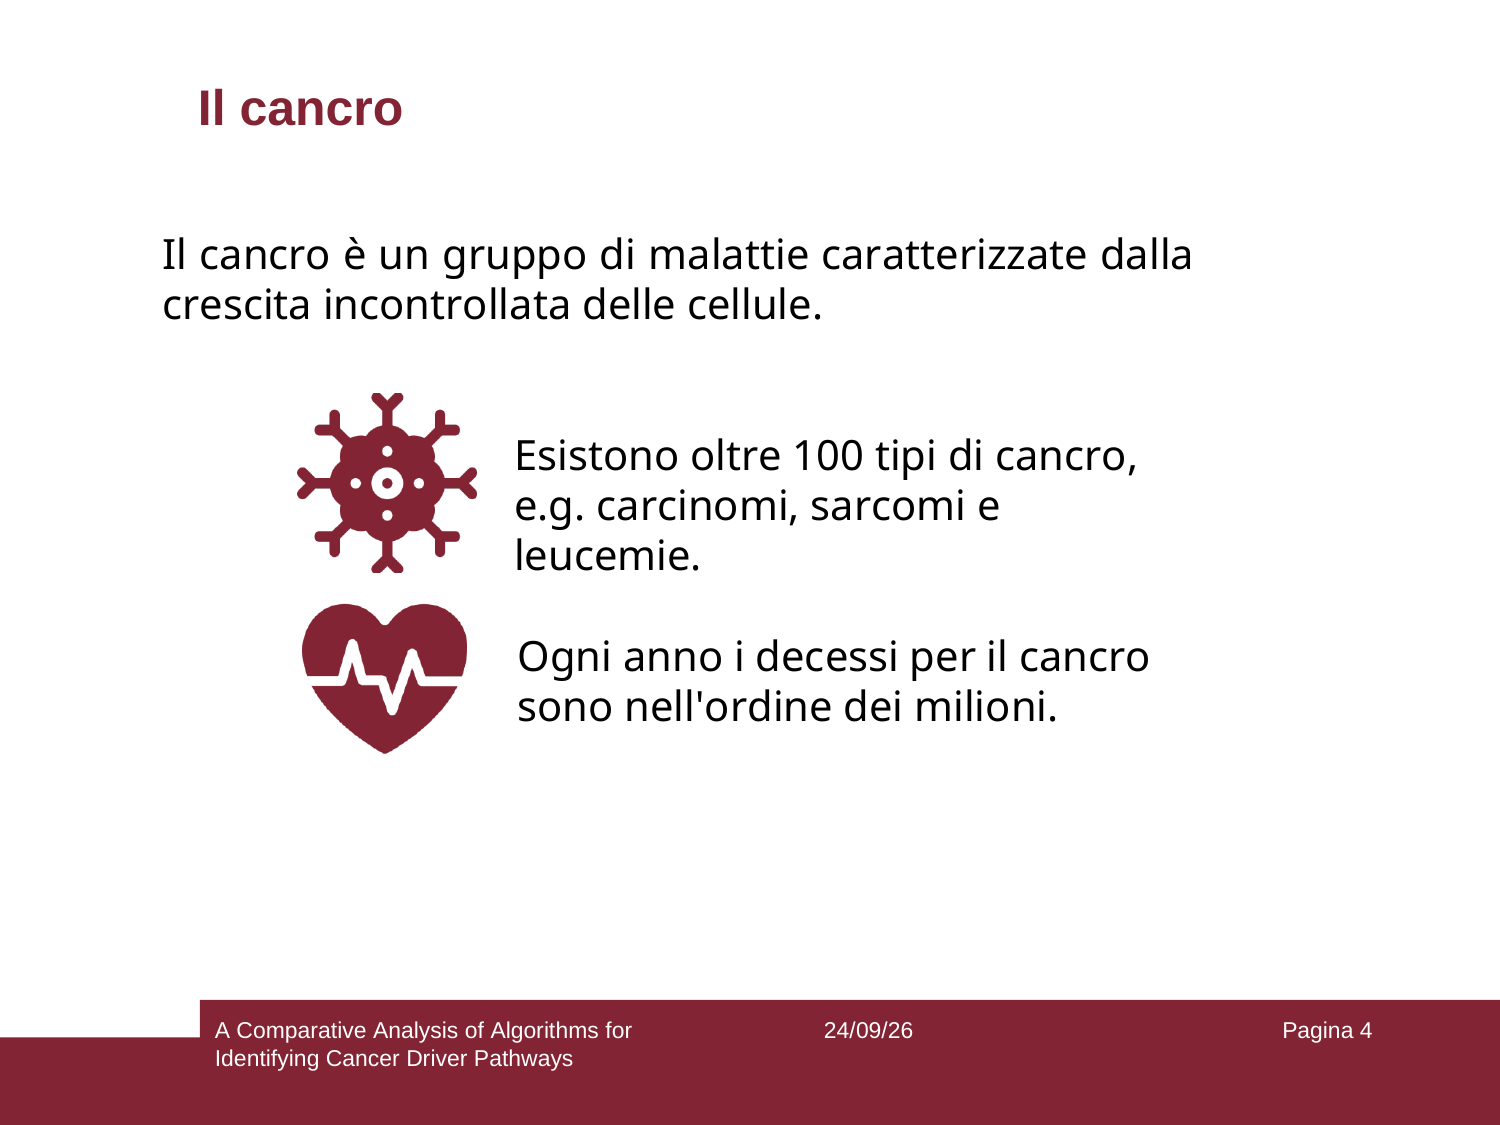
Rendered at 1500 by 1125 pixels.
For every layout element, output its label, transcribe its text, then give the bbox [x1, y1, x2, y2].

text_box 22/10/24 [712, 1008, 1026, 1084]
picture [297, 393, 477, 573]
picture [302, 596, 467, 761]
text_box Ogni anno i decessi per il cancro sono nell'ordine dei milioni. [503, 622, 1203, 788]
title Il cancro [183, 67, 1400, 150]
text_box Il cancro è un gruppo di malattie caratterizzate dalla crescita incontrollata delle cellule. [147, 220, 1359, 336]
text_box Pagina <number> [1074, 1008, 1388, 1084]
text_box A Comparative Analysis of Algorithms for Identifying Cancer Driver Pathways [199, 1008, 676, 1084]
text_box Esistono oltre 100 tipi di cancro, e.g. carcinomi, sarcomi e leucemie. [499, 421, 1206, 586]
